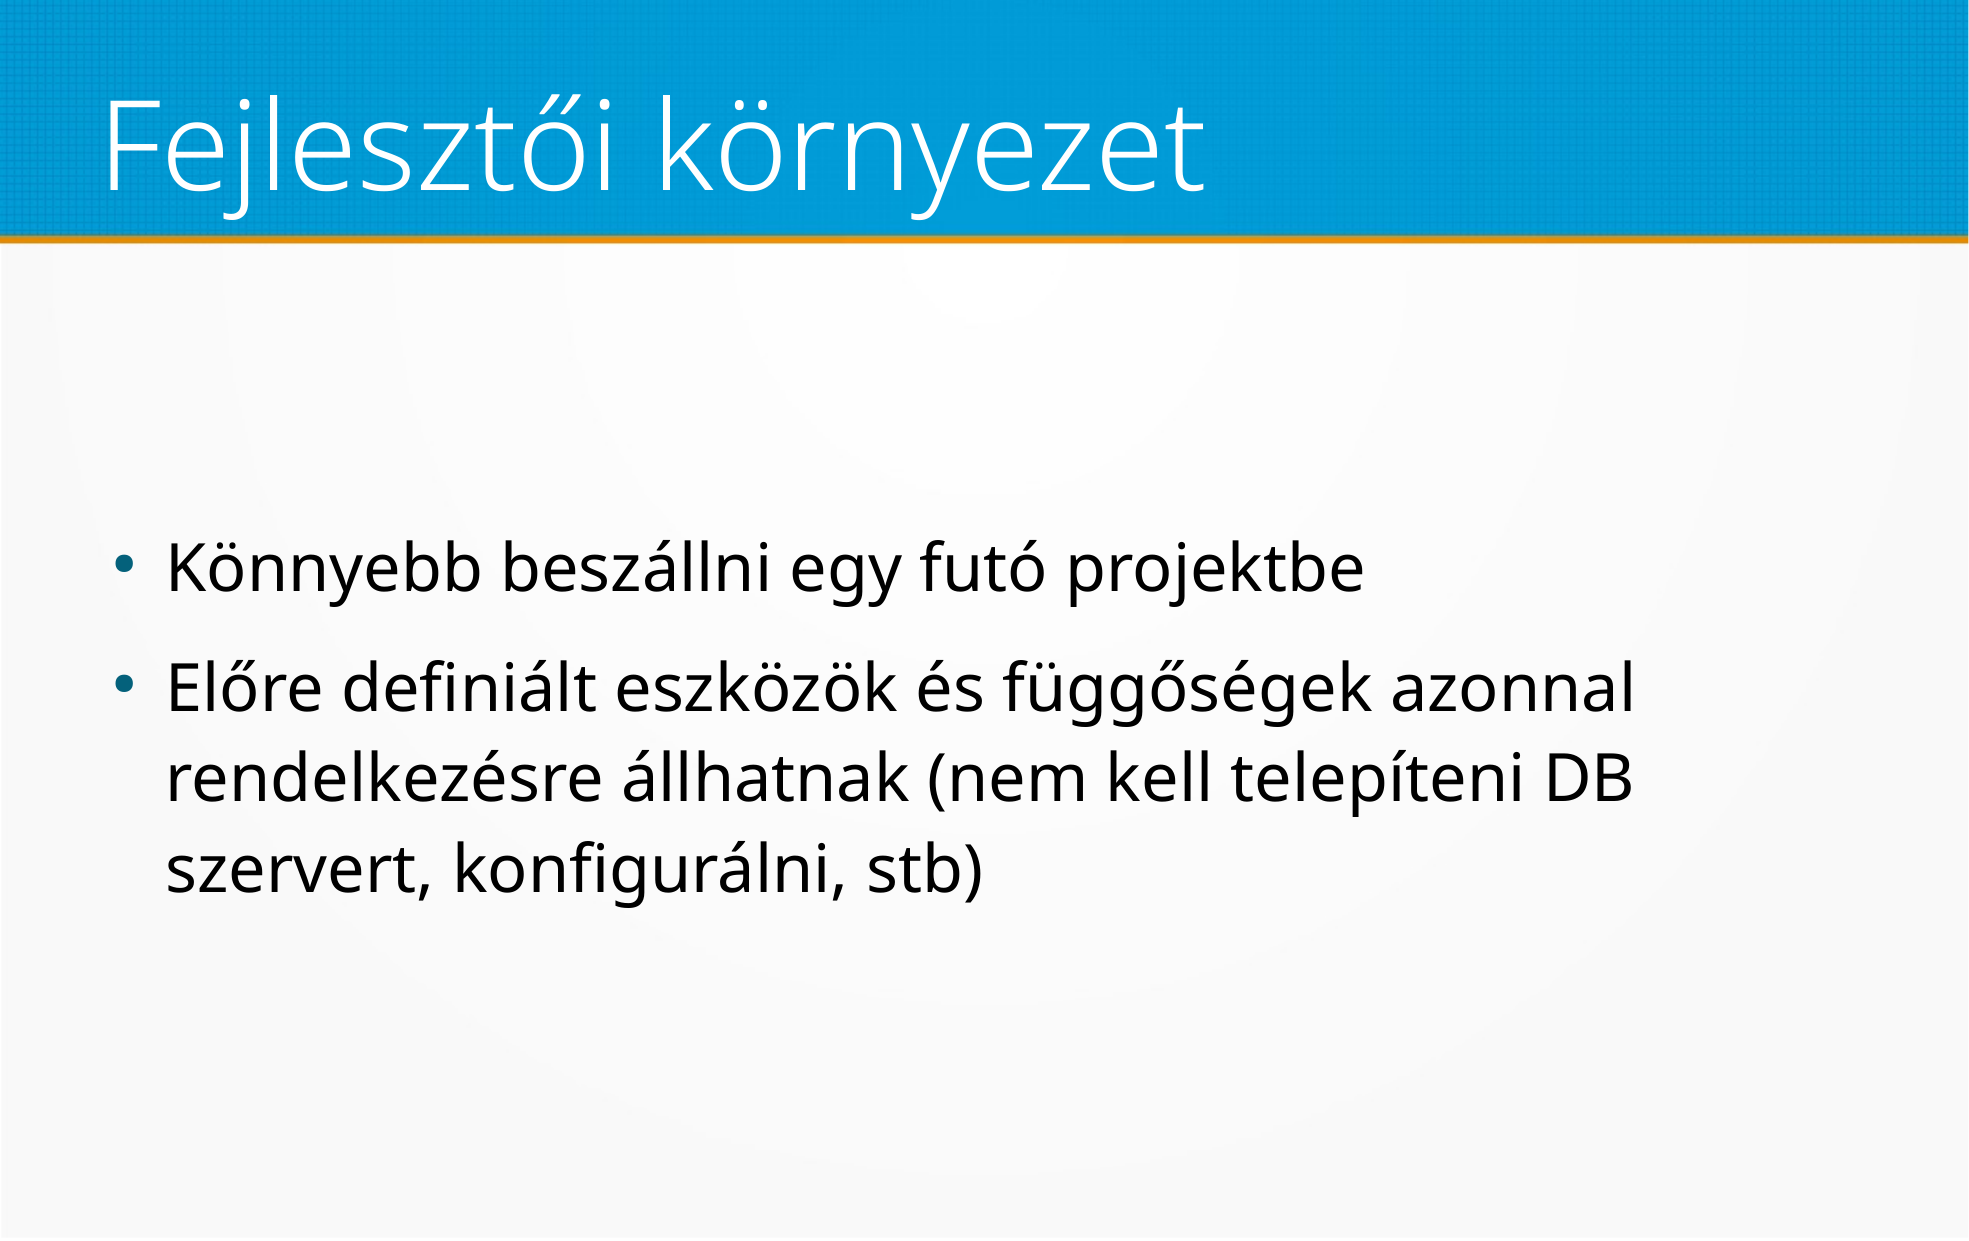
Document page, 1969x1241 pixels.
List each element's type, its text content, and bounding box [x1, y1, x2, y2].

picture [0, 233, 1969, 1241]
list Könnyebb beszállni egy futó projektbe Előre definiált eszközök és függőségek azonnal rendelkezésre állhatnak (nem kell telepíteni DB szervert, konfigurálni, stb) [94, 519, 1857, 969]
title Fejlesztői környezet [98, 19, 1870, 227]
